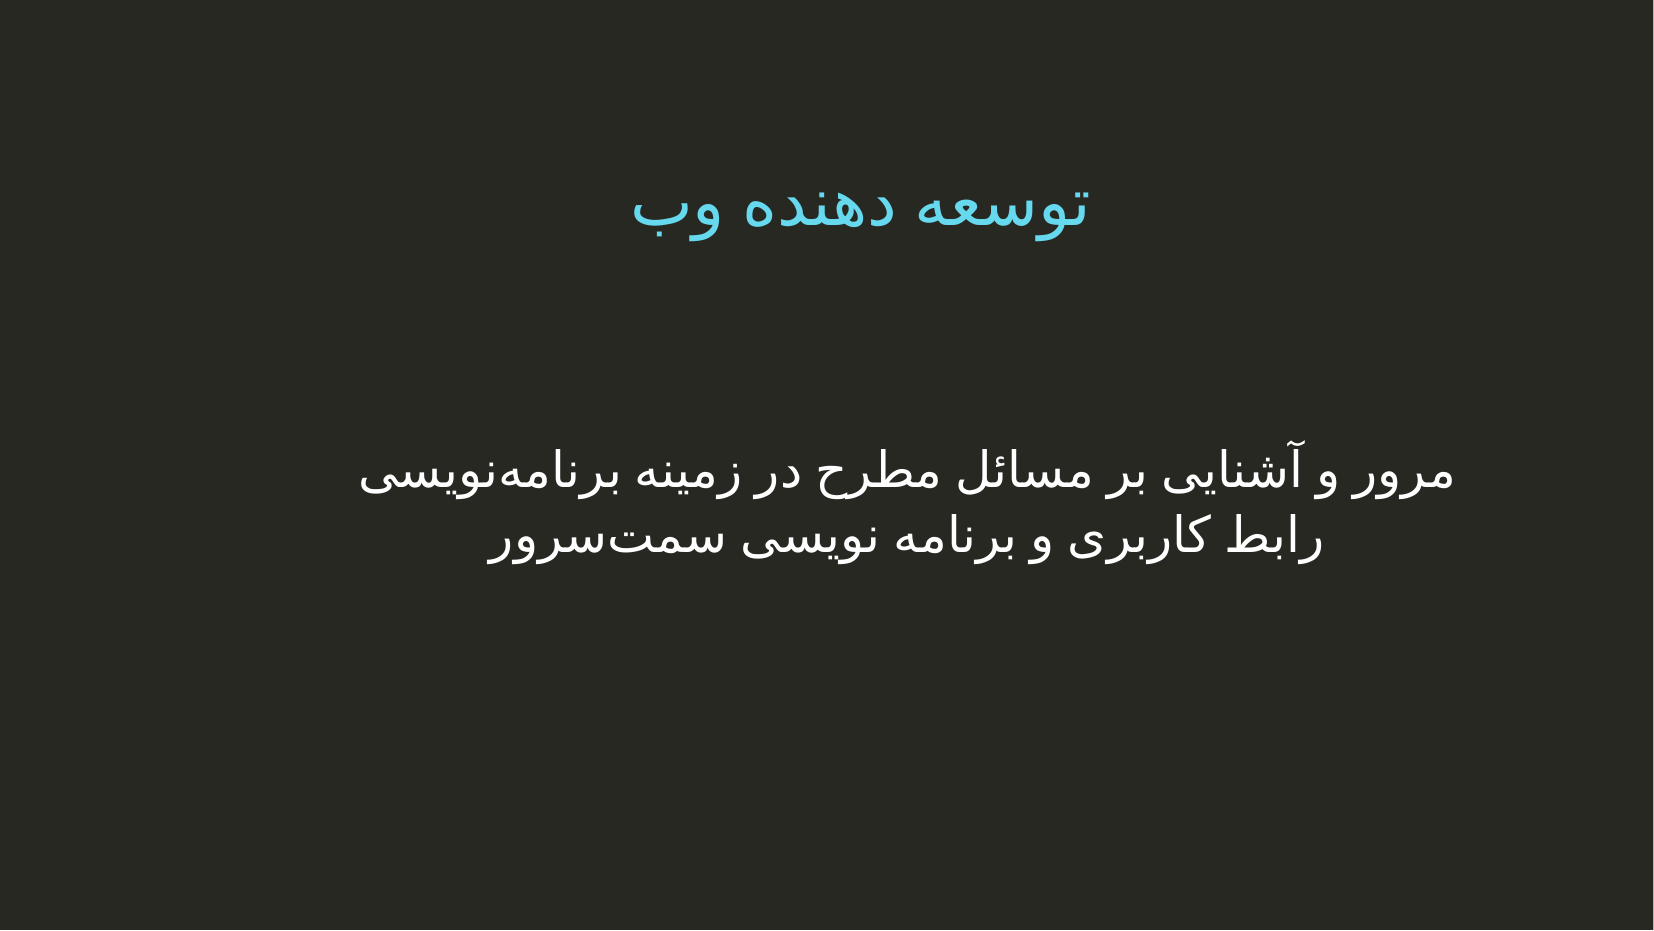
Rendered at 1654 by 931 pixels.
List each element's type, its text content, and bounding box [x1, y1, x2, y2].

text_box مرور و آشنایی بر مسائل مطرح در زمینه برنامه‌نویسی رابط کاربری و برنامه نویسی سمت‌سرور [300, 435, 1516, 606]
title توسعه دهنده وب [630, 104, 1111, 314]
